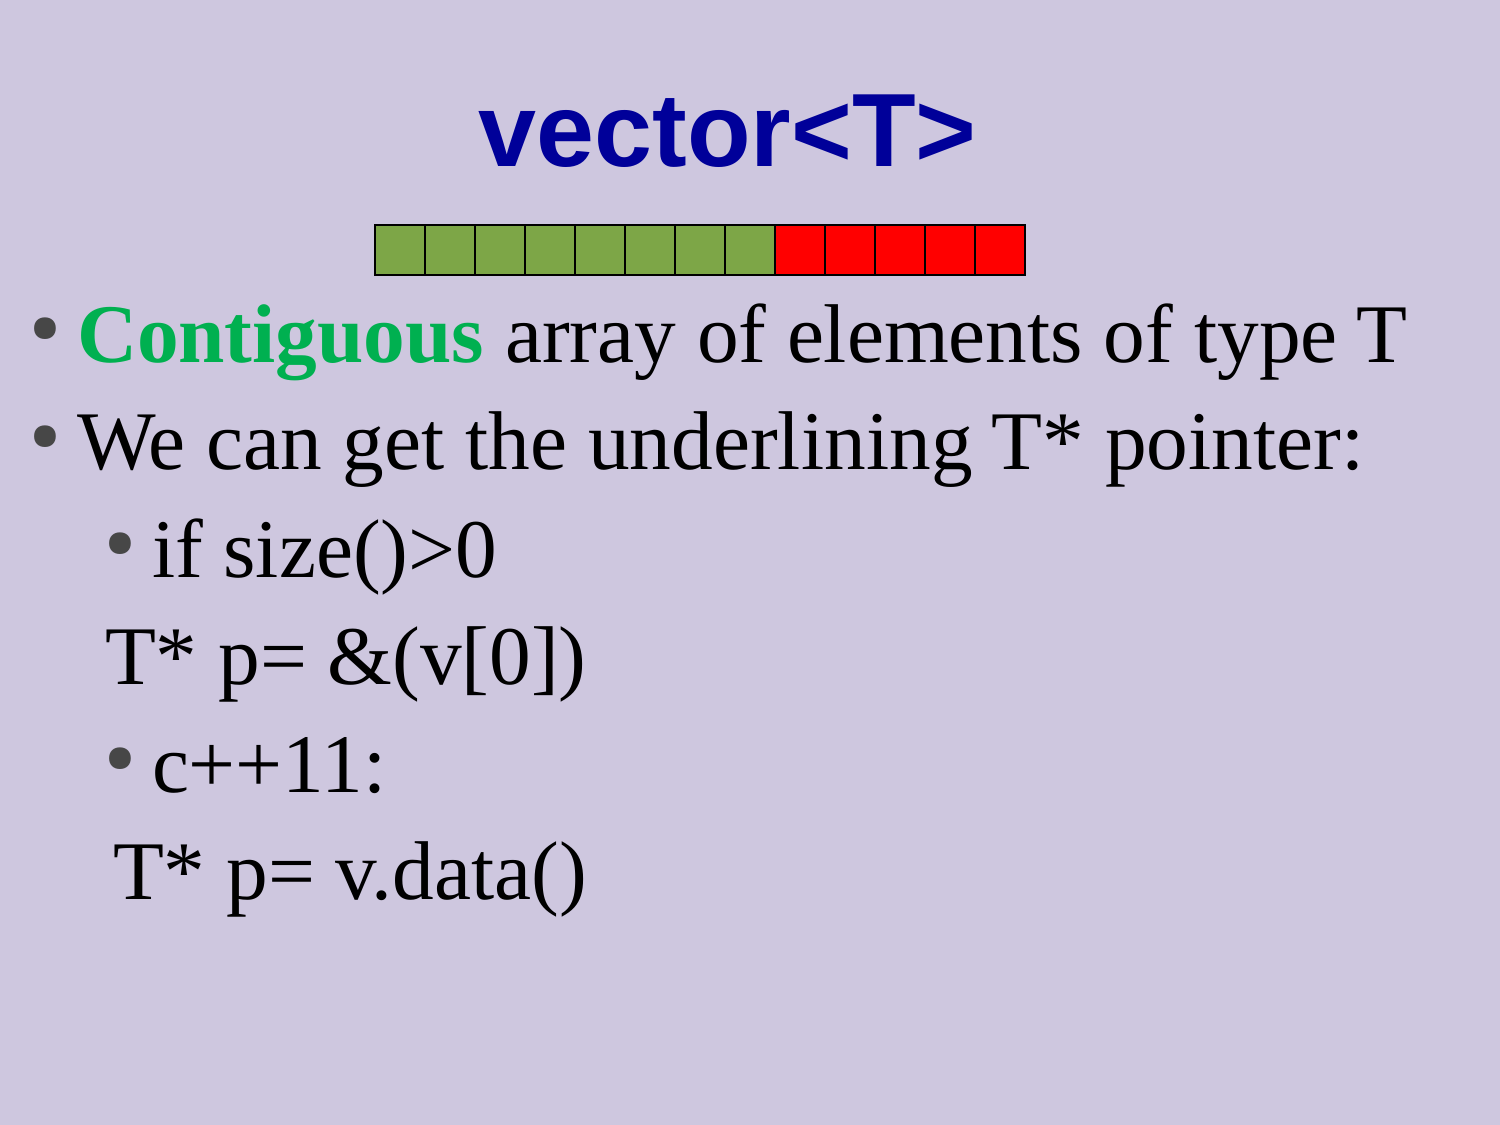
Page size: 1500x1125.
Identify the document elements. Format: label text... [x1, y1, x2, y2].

title vector<T> [34, 31, 1422, 219]
text_box [375, 225, 1026, 276]
text_box Contiguous array of elements of type T We can get the underlining T* pointer: if size()>0 T* p= &(v[0]) c++11: T* p= v.data() [0, 280, 1500, 926]
